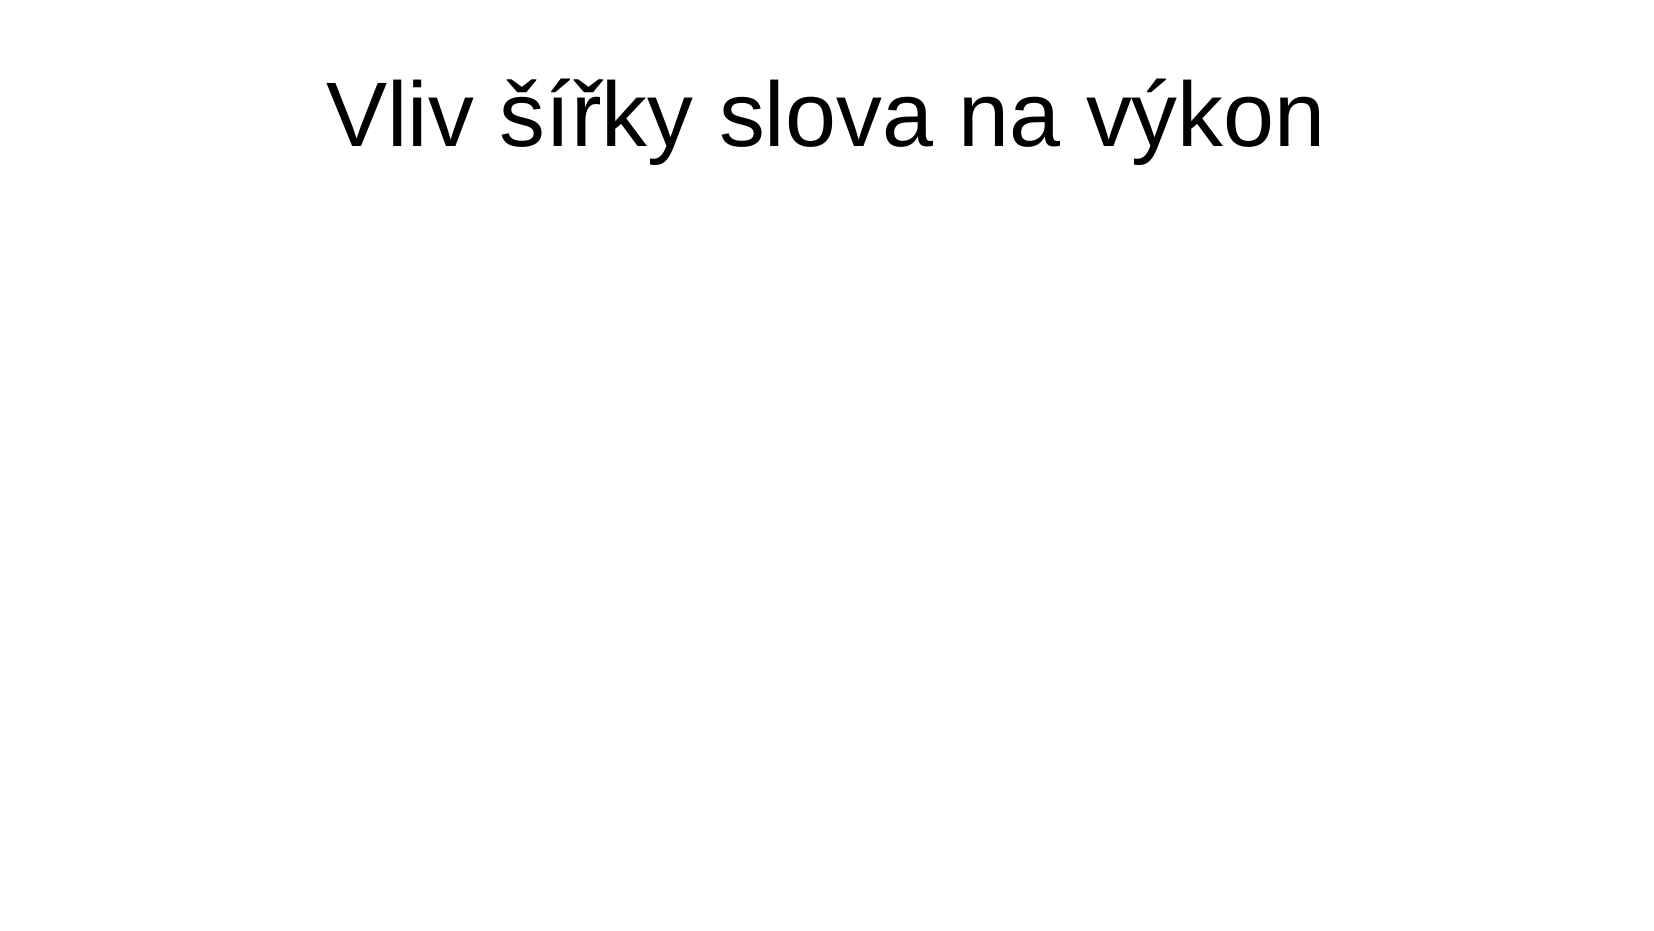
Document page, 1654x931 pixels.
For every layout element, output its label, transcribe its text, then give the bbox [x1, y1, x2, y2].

title Vliv šířky slova na výkon [82, 37, 1571, 193]
